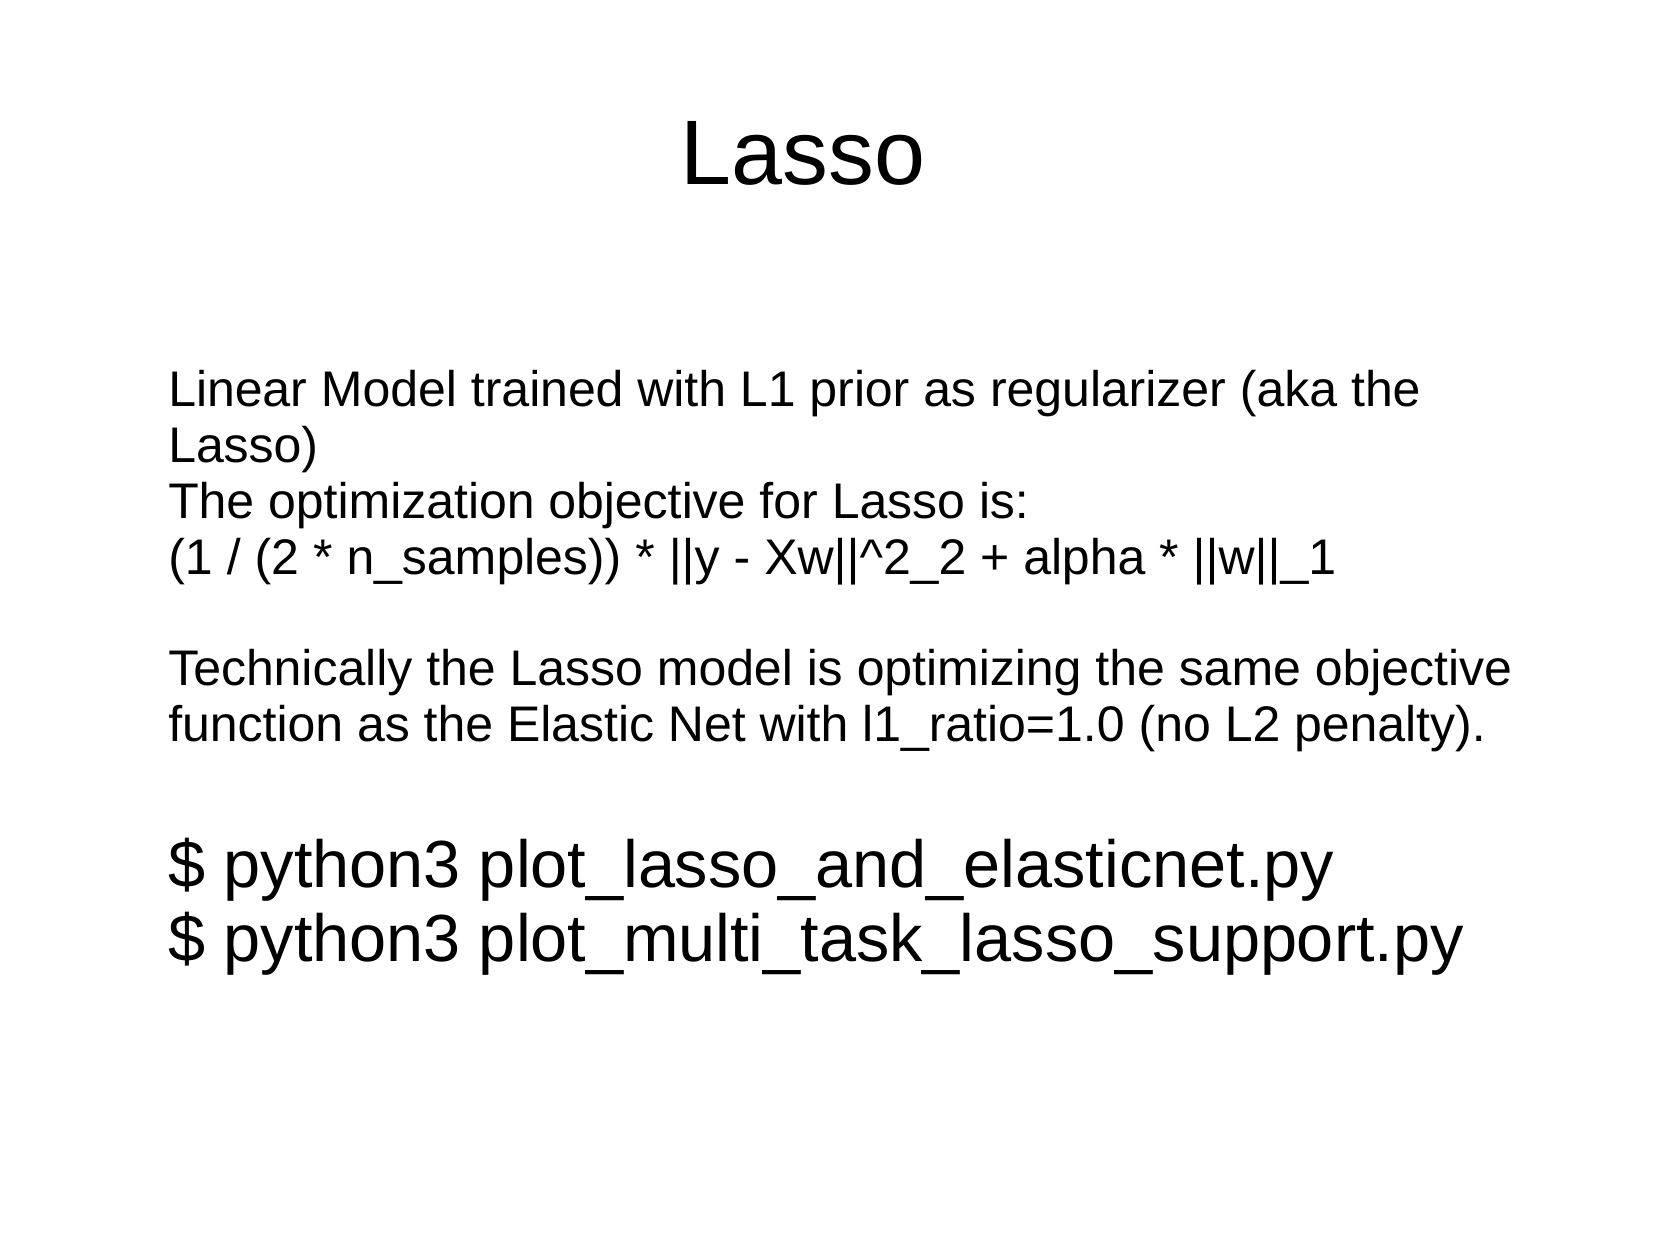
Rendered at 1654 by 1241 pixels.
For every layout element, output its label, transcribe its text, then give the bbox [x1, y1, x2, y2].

text_box Linear Model trained with L1 prior as regularizer (aka the Lasso) The optimization objective for Lasso is: (1 / (2 * n_samples)) * ||y - Xw||^2_2 + alpha * ||w||_1 Technically the Lasso model is optimizing the same objective function as the Elastic Net with l1_ratio=1.0 (no L2 penalty). $ python3 plot_lasso_and_elasticnet.py $ python3 plot_multi_task_lasso_support.py [153, 354, 1548, 1016]
title Lasso [59, 49, 1548, 257]
